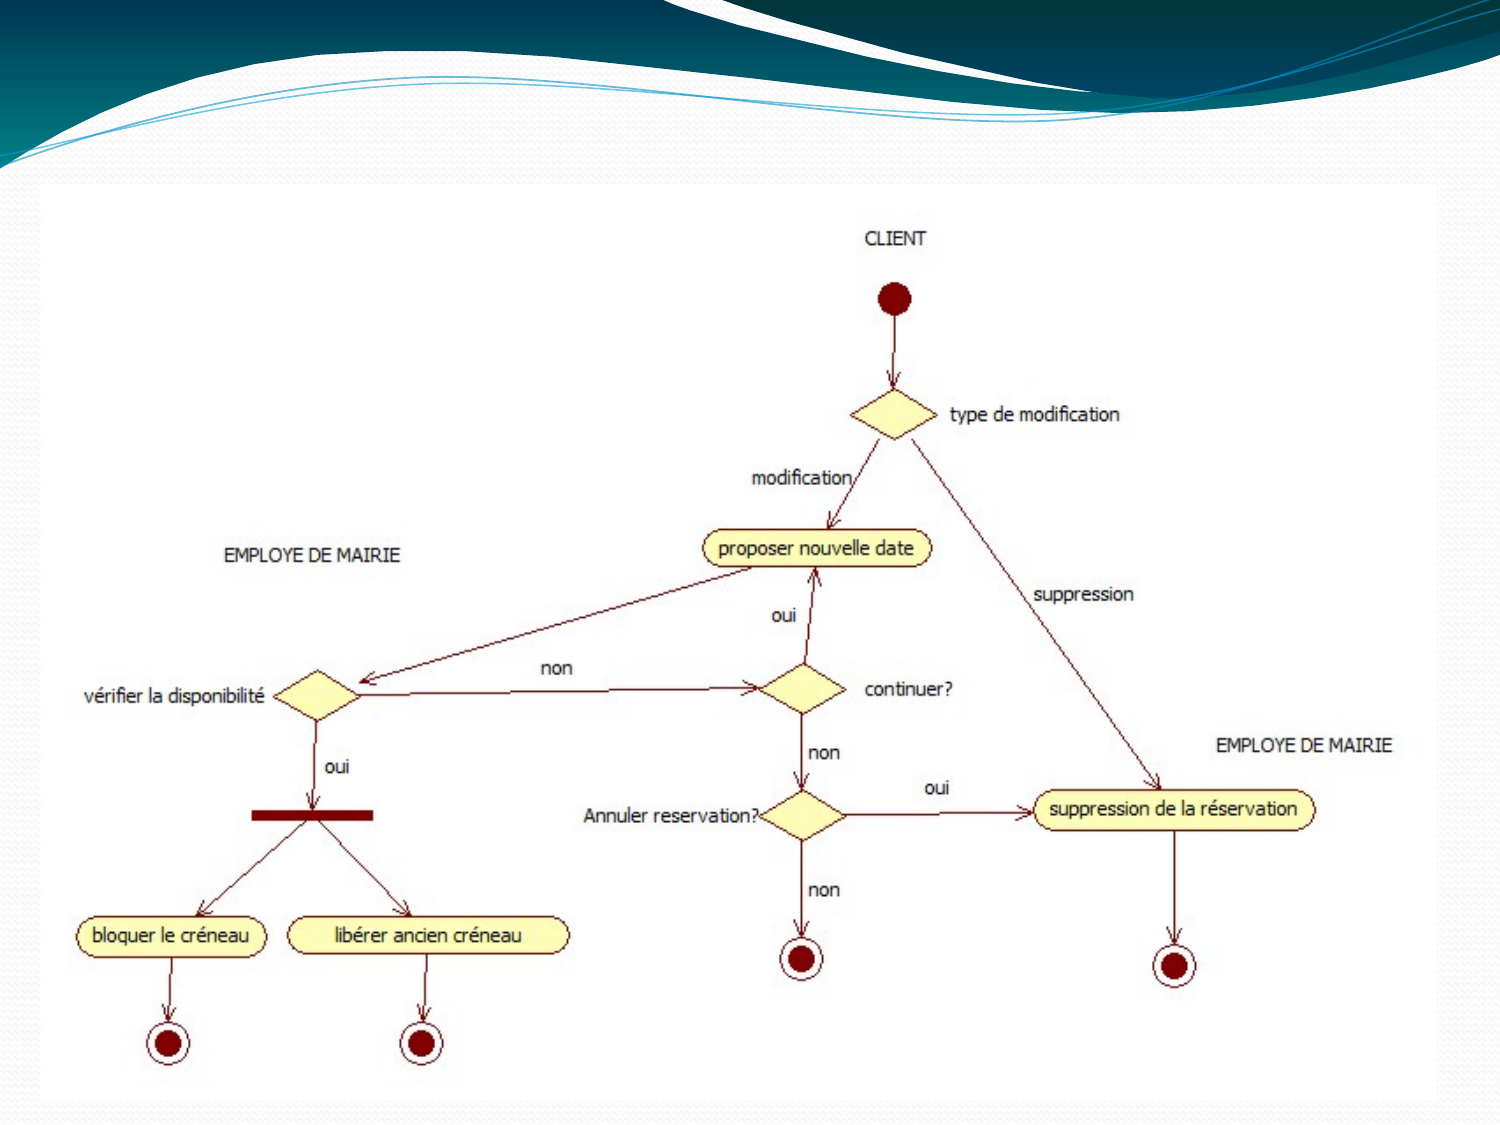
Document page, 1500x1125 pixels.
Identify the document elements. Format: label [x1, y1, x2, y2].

picture [41, 184, 1436, 1101]
